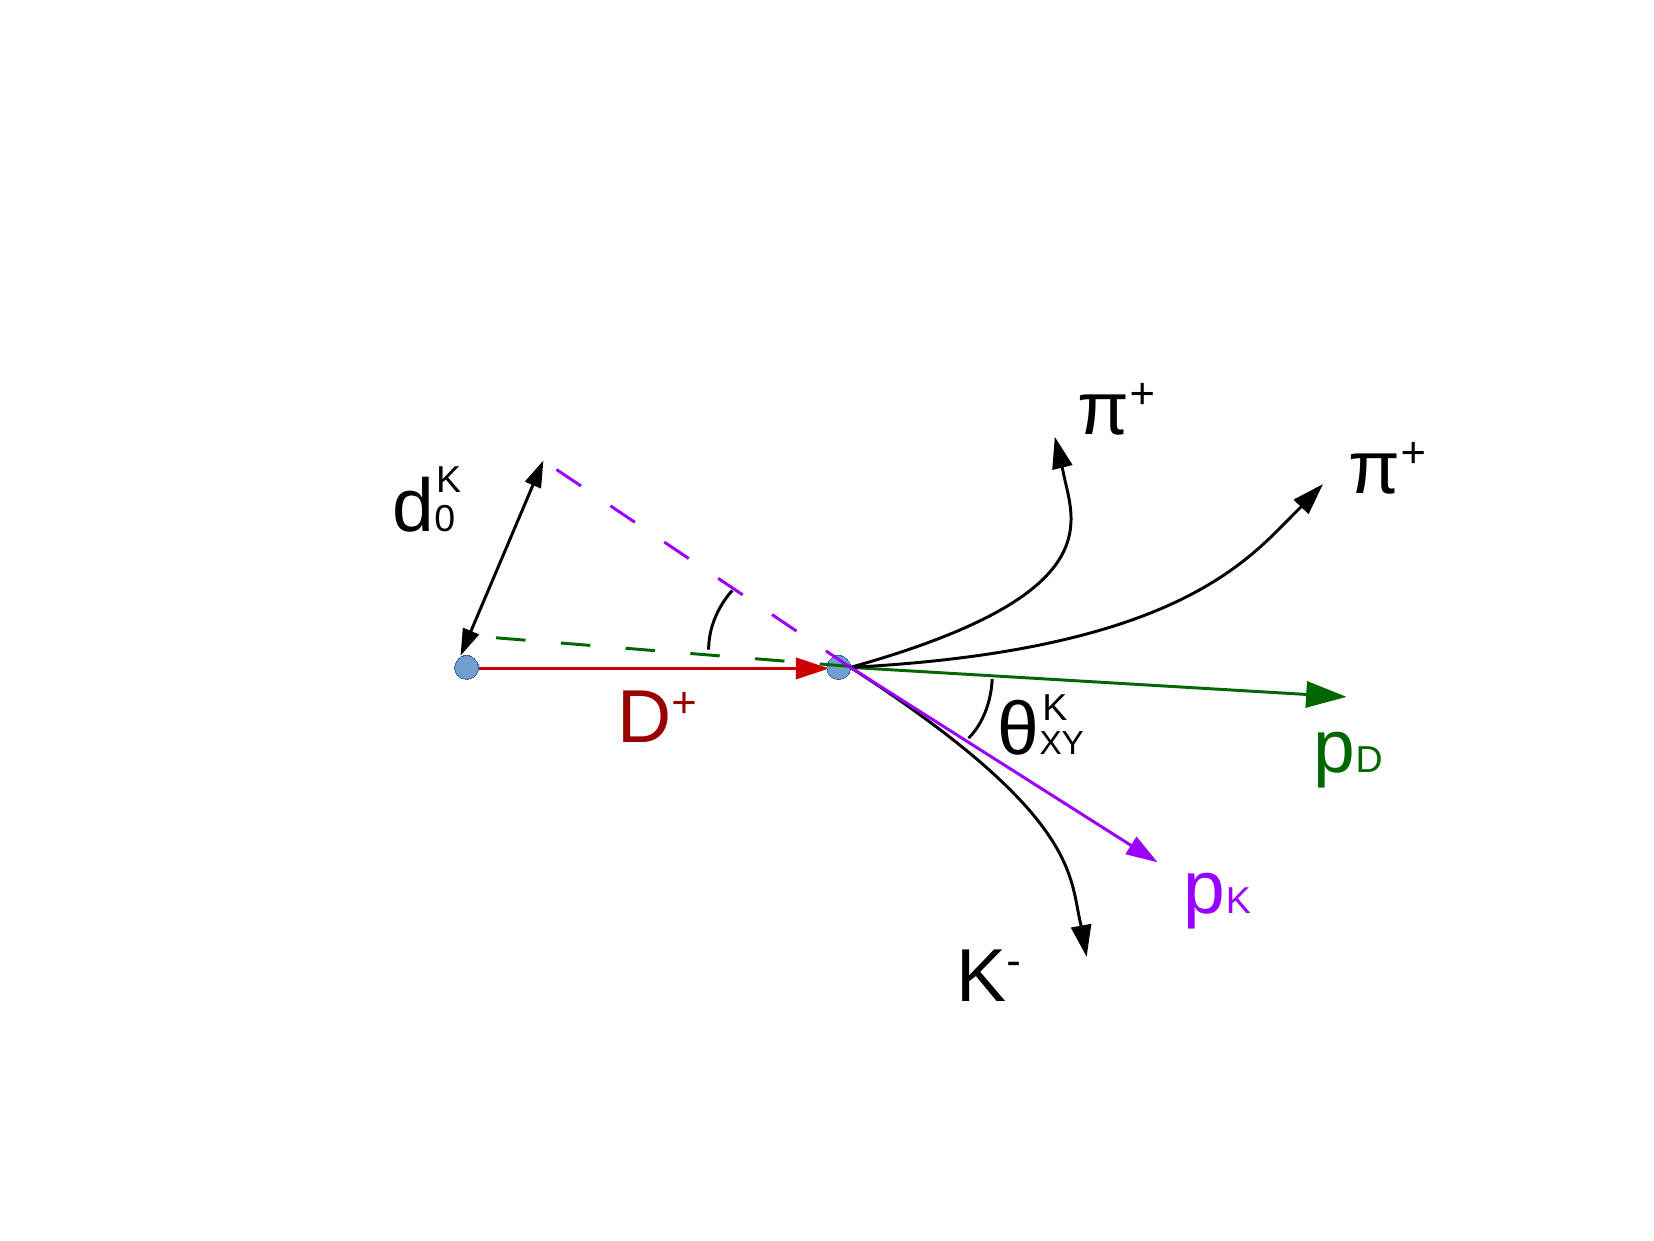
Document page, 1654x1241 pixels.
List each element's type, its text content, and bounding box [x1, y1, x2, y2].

text_box [454, 655, 479, 680]
text_box D+ [602, 667, 712, 770]
text_box π+ [1062, 358, 1170, 461]
text_box pD [1299, 696, 1398, 796]
text_box [826, 667, 851, 680]
text_box [837, 655, 851, 665]
text_box θXY [983, 679, 1099, 778]
text_box K [421, 451, 476, 508]
text_box K- [941, 925, 1036, 1028]
text_box π+ [1334, 417, 1441, 520]
text_box pK [1169, 838, 1266, 938]
text_box [827, 657, 841, 664]
text_box d0 [377, 456, 471, 556]
